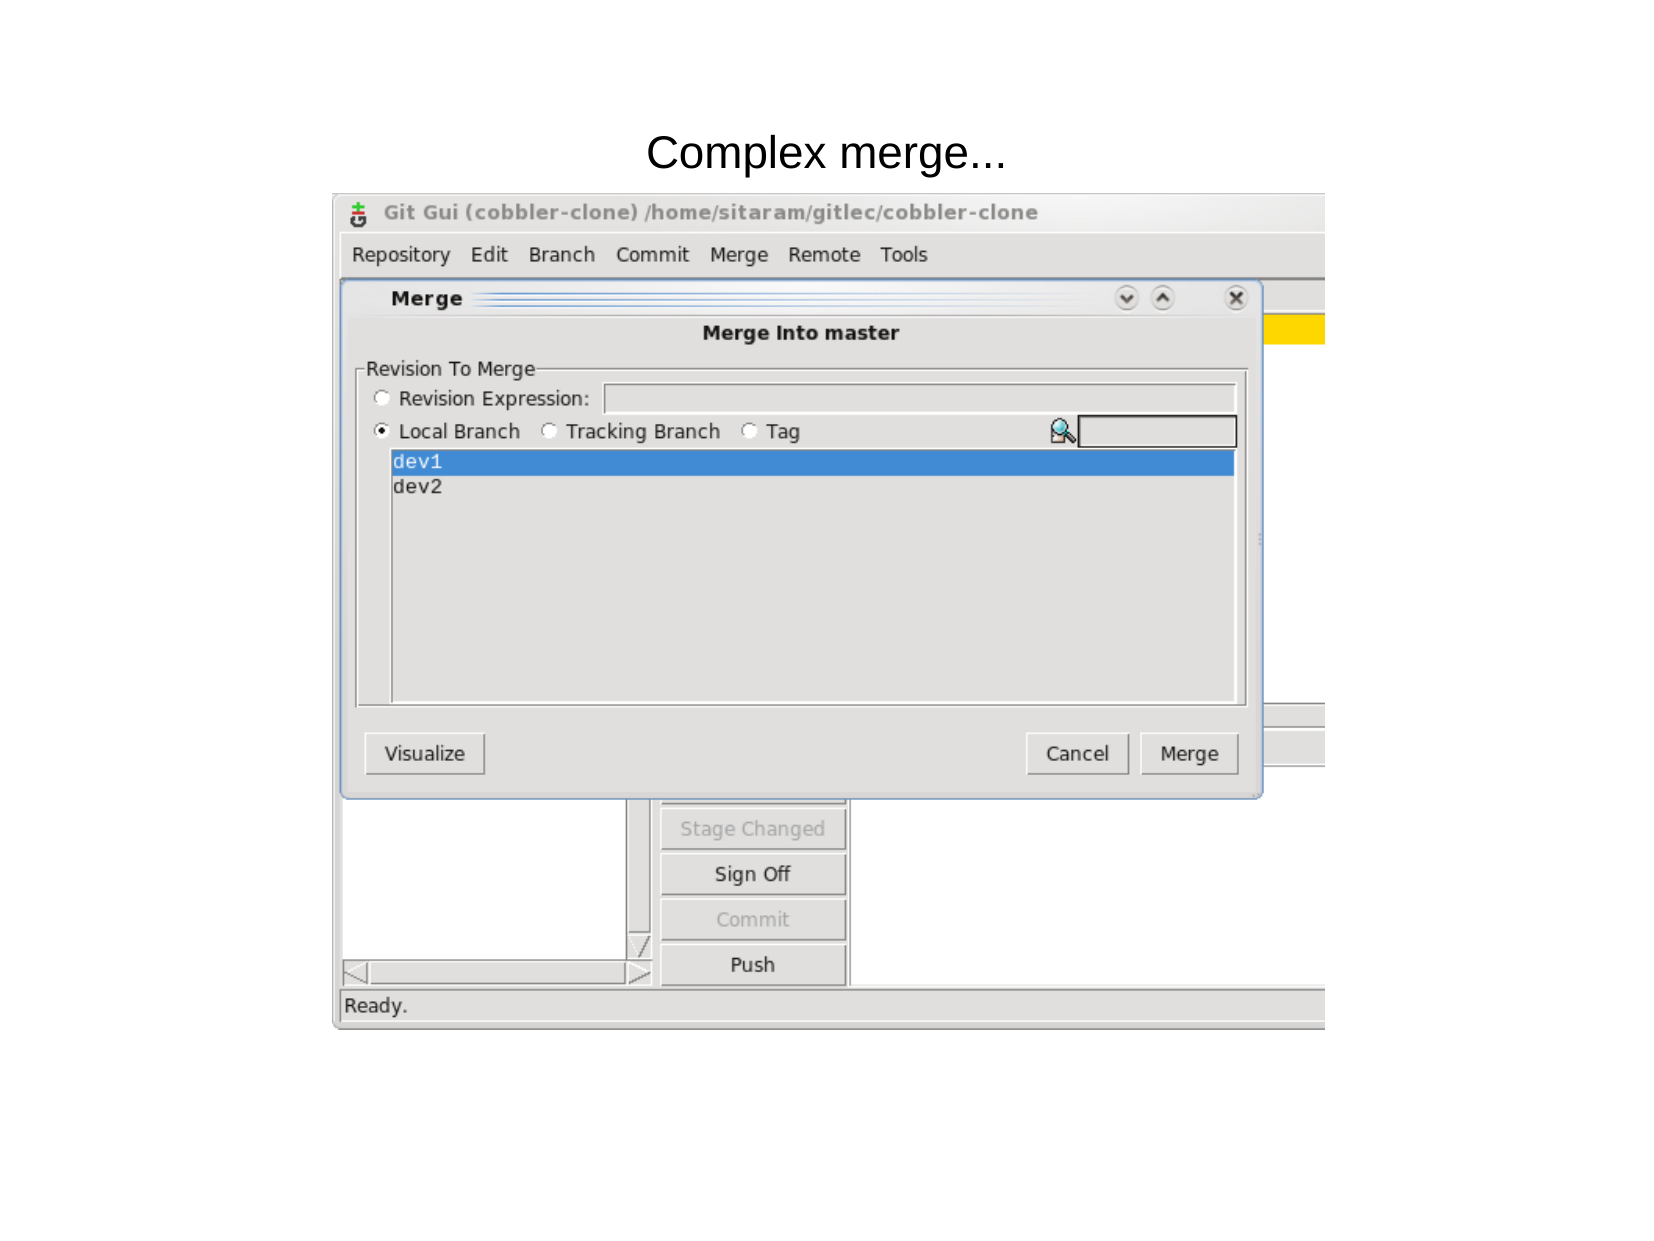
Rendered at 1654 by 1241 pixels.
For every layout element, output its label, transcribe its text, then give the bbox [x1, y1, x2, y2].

picture [332, 250, 1325, 1030]
title Complex merge... [82, 56, 1571, 250]
